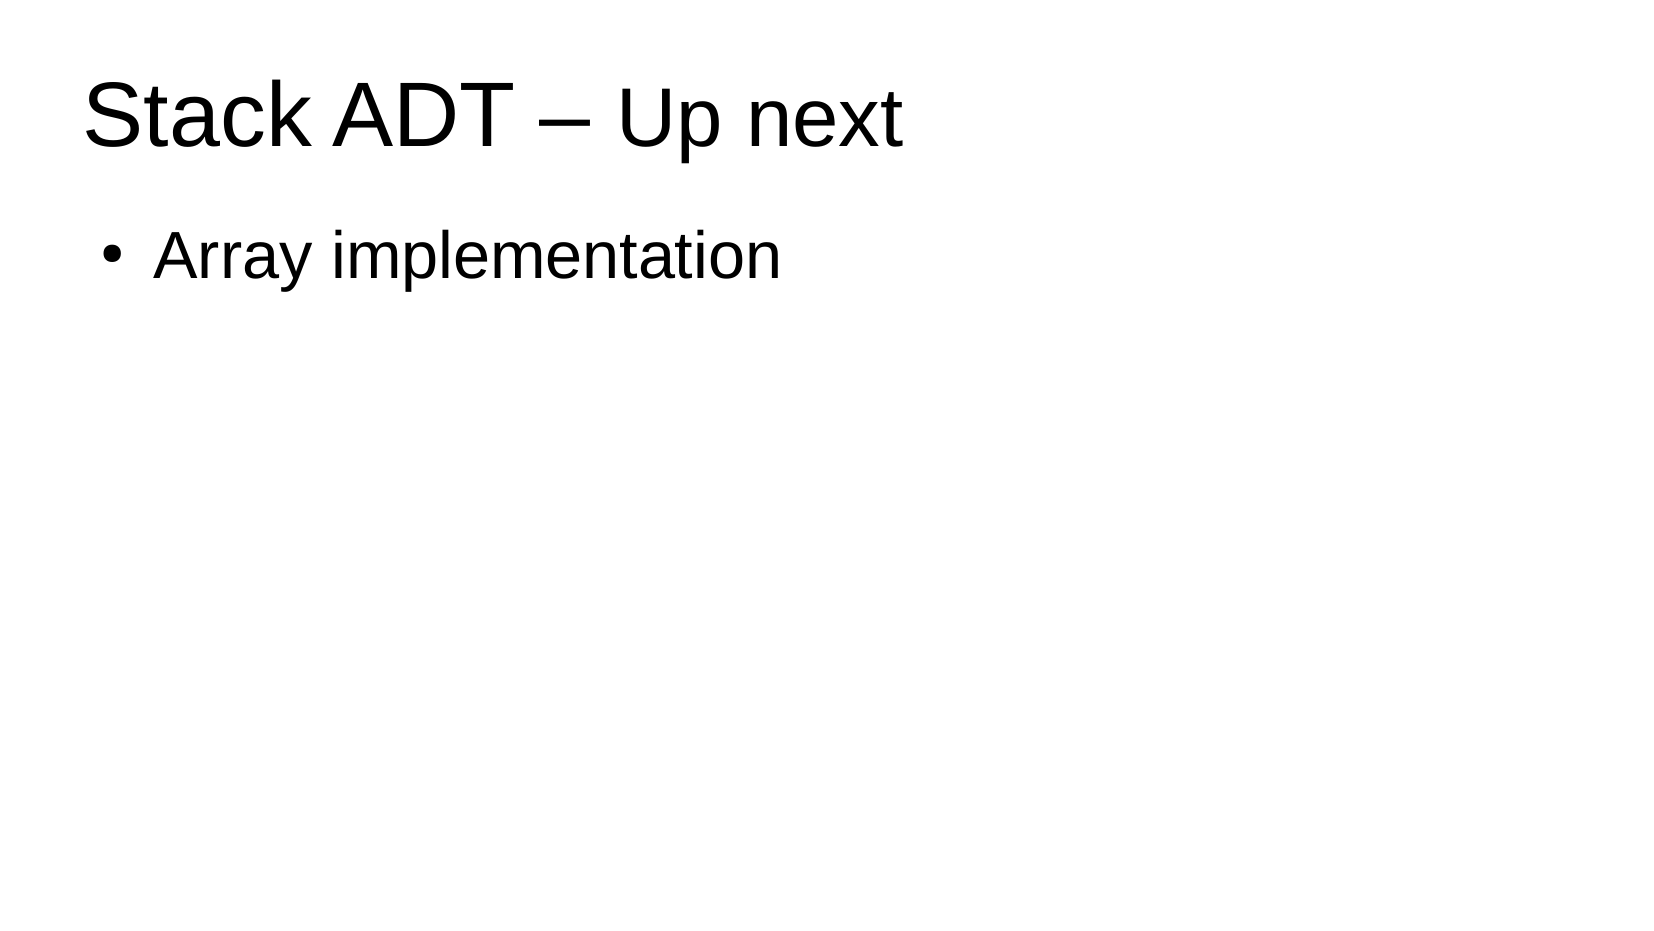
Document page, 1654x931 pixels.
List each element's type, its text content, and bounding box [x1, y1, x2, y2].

title Stack ADT – Up next [82, 37, 1571, 193]
list Array implementation [82, 217, 1571, 758]
